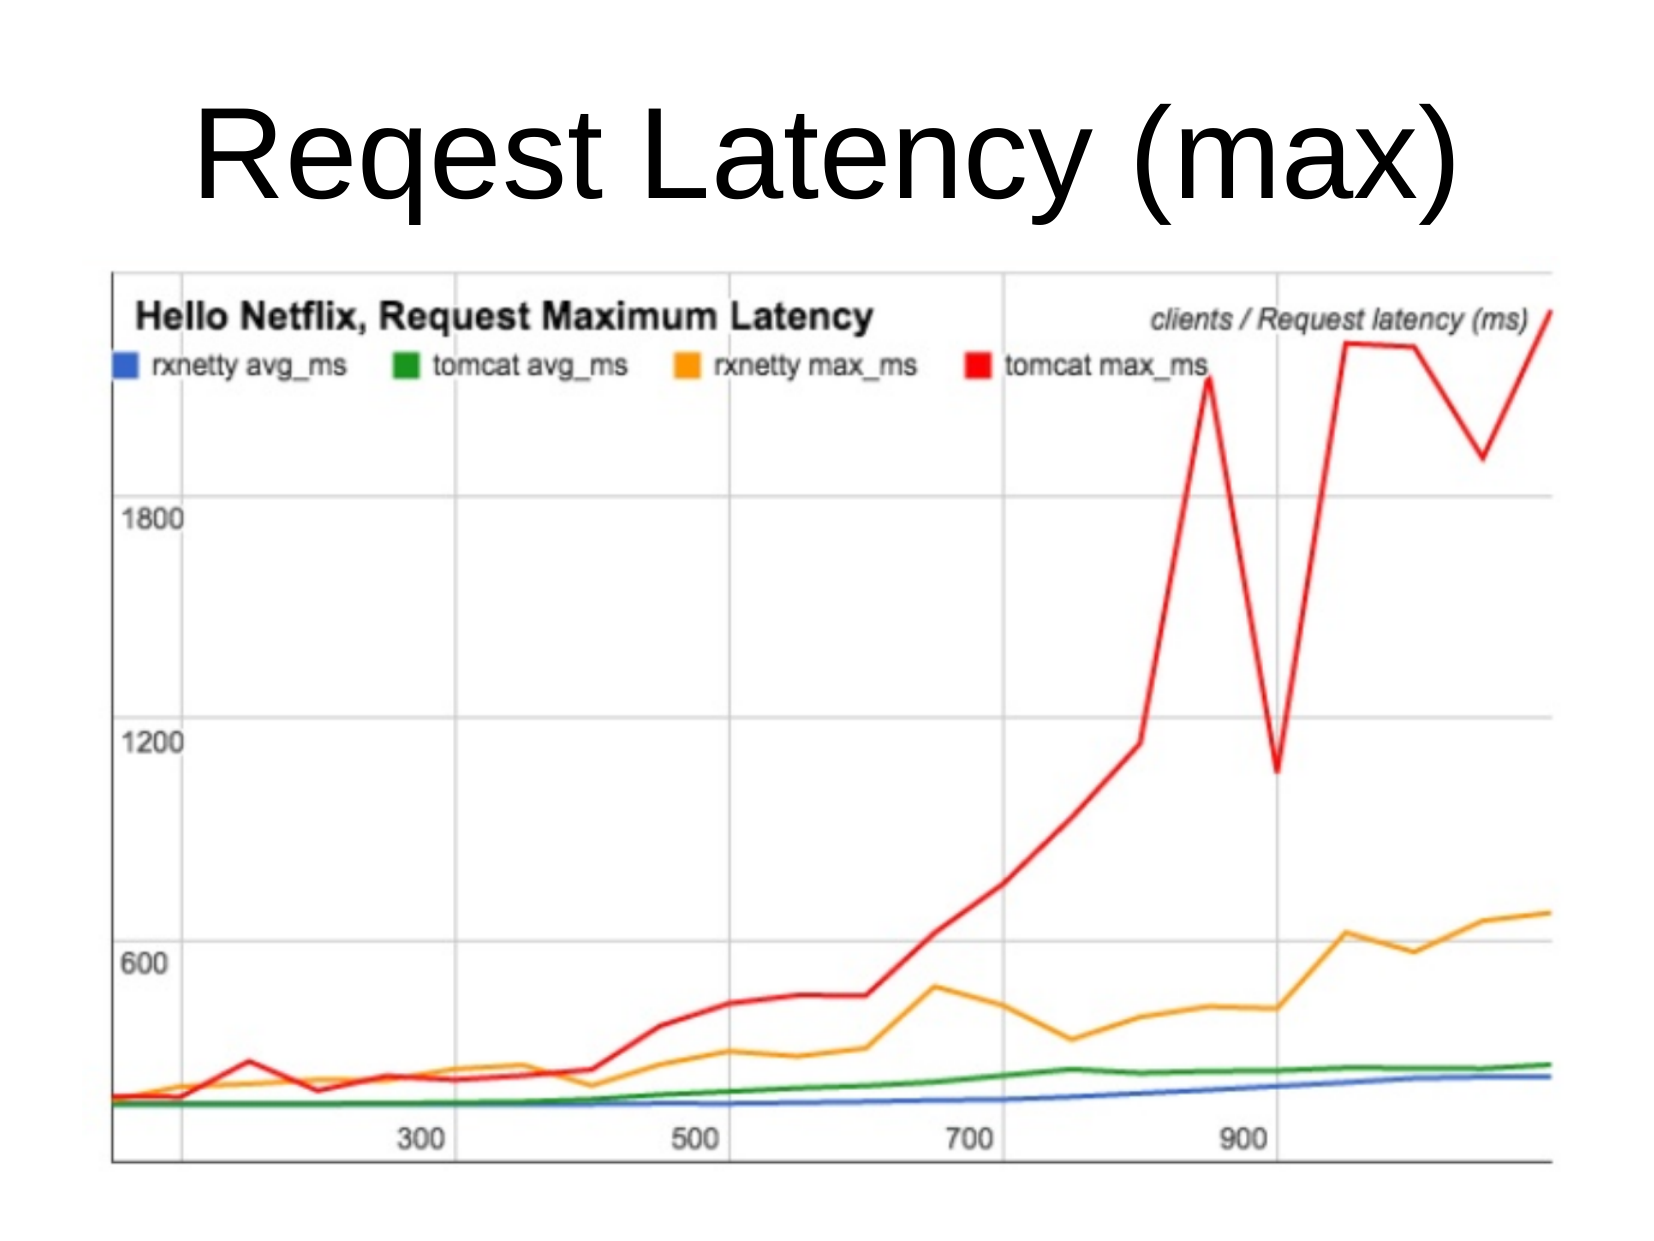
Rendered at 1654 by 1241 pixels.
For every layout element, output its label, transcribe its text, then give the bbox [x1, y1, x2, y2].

picture [82, 256, 1585, 1180]
title Reqest Latency (max) [82, 49, 1571, 256]
